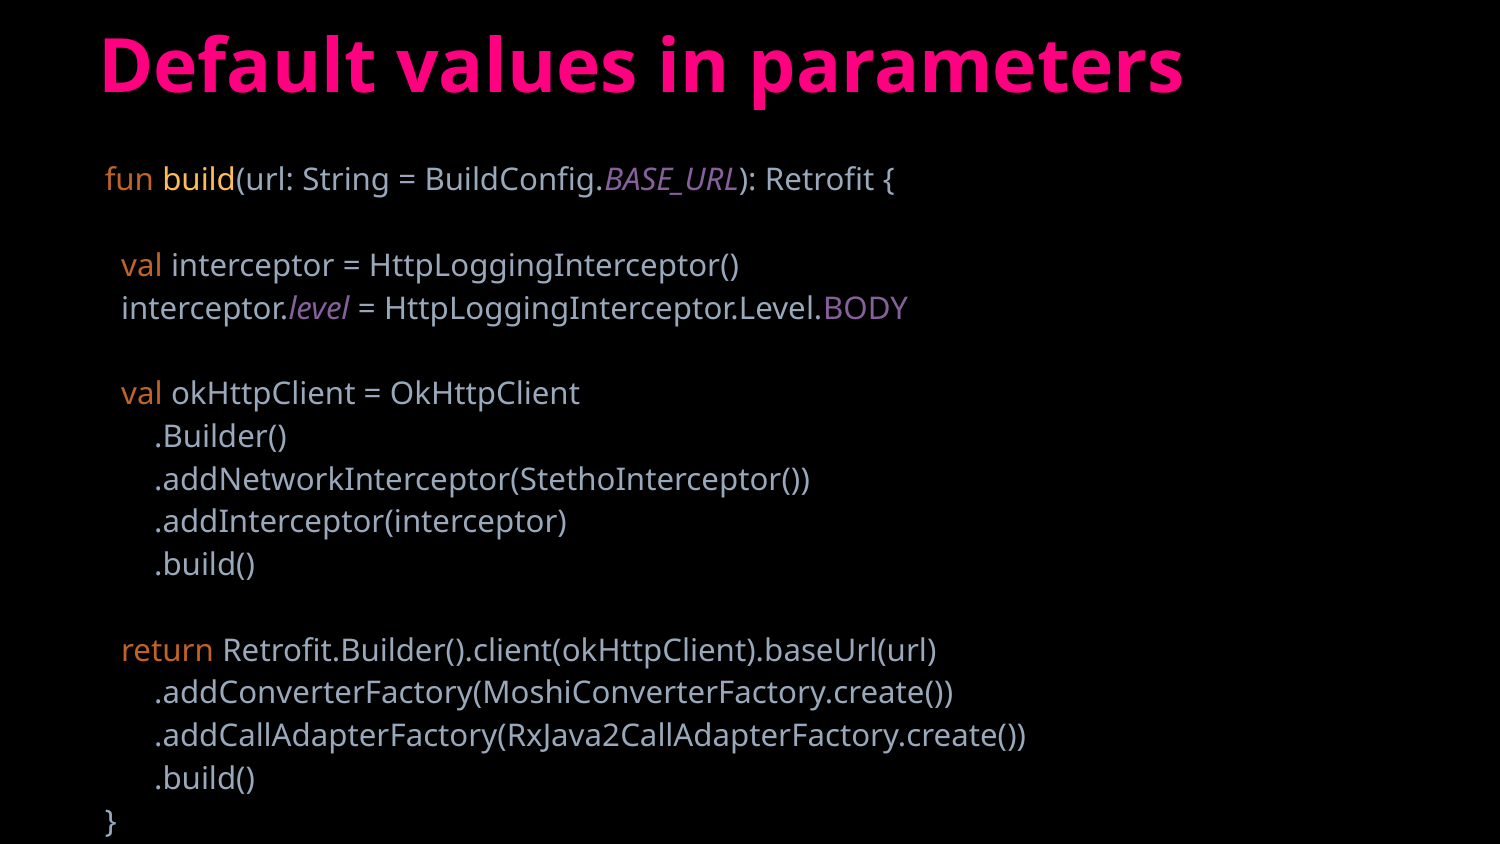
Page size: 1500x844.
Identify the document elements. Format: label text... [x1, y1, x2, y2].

title Default values in parameters [83, 28, 1416, 136]
text_box fun build(url: String = BuildConfig.BASE_URL): Retrofit { val interceptor = HttpLoggingInterceptor() interceptor.level = HttpLoggingInterceptor.Level.BODY val okHttpClient = OkHttpClient .Builder() .addNetworkInterceptor(StethoInterceptor()) .addInterceptor(interceptor) .build() return Retrofit.Builder().client(okHttpClient).baseUrl(url) .addConverterFactory(MoshiConverterFactory.create()) .addCallAdapterFactory(RxJava2CallAdapterFactory.create()) .build() } [90, 150, 1351, 766]
